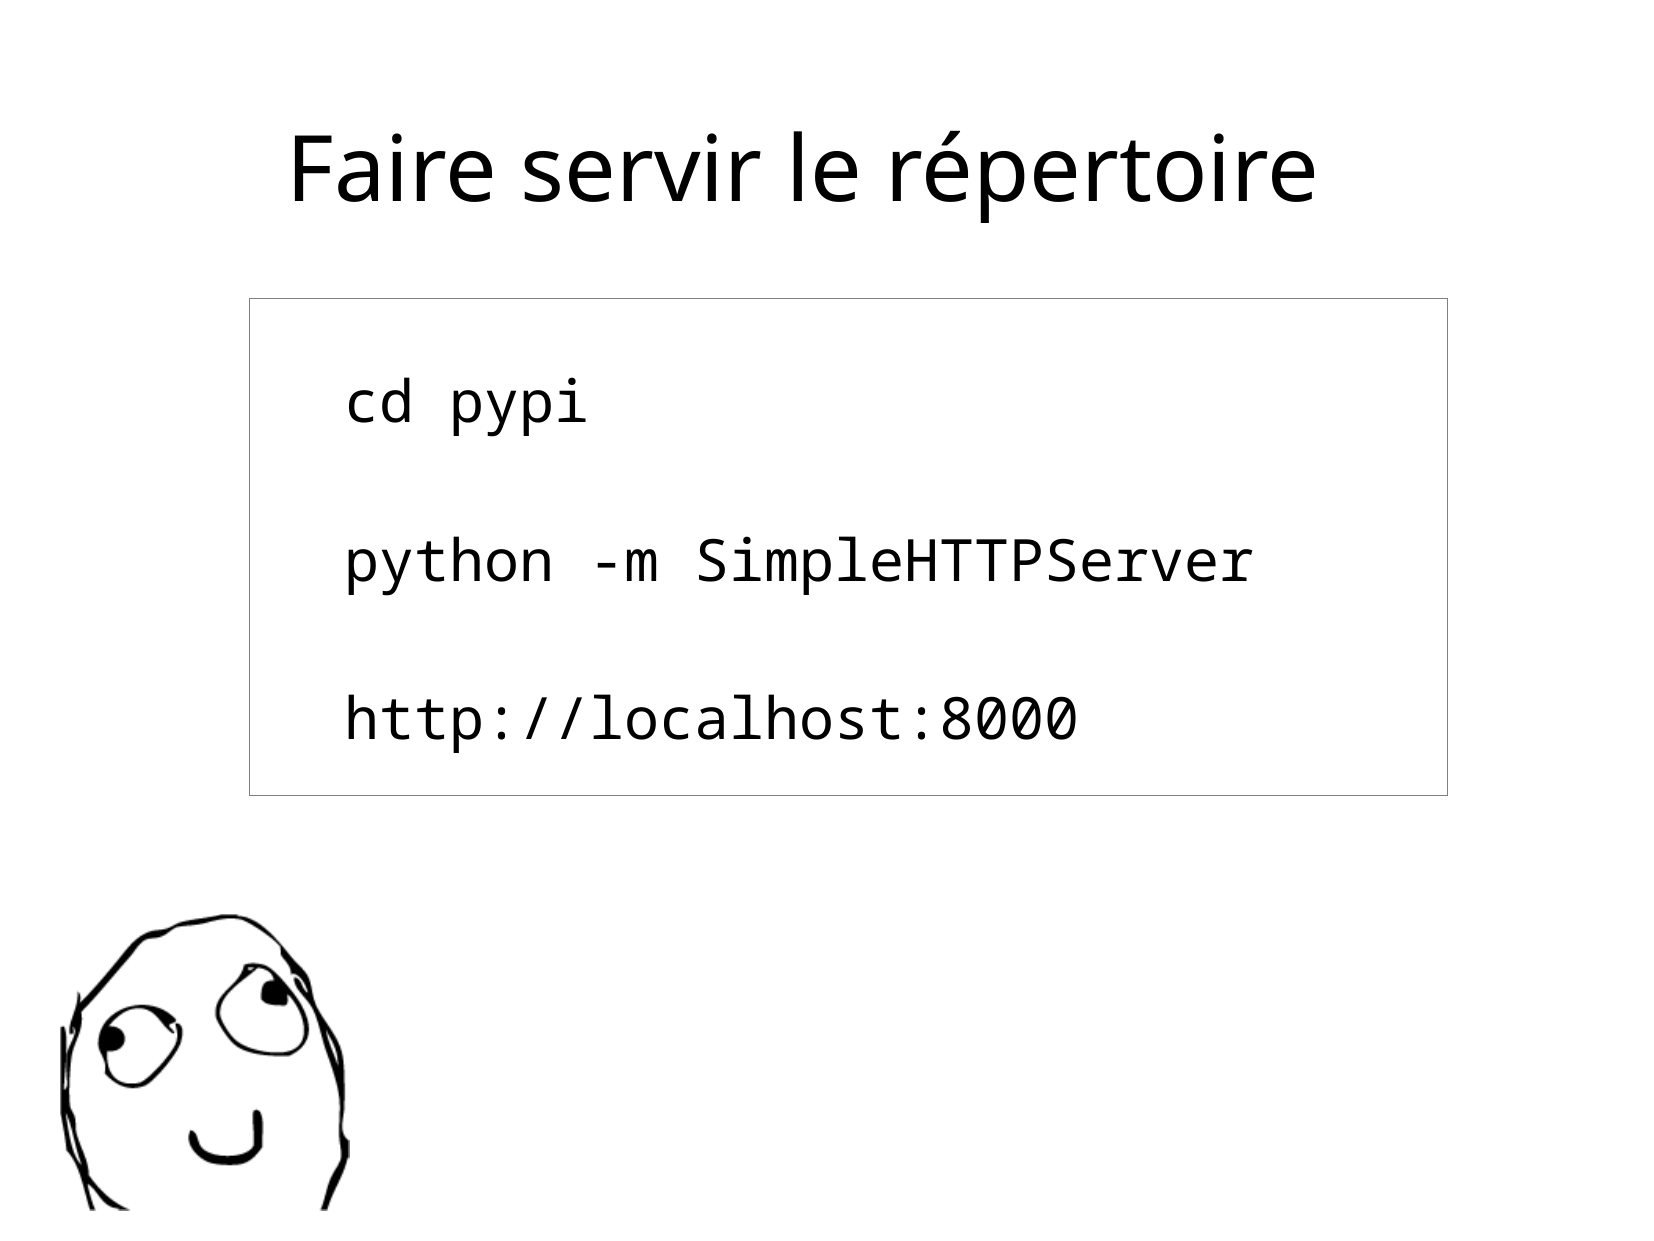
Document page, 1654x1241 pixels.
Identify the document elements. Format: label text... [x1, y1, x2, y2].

picture [60, 914, 350, 1211]
text_box cd pypi python -m SimpleHTTPServer http://localhost:8000 [330, 353, 1426, 709]
text_box Faire servir le répertoire [272, 96, 1459, 223]
